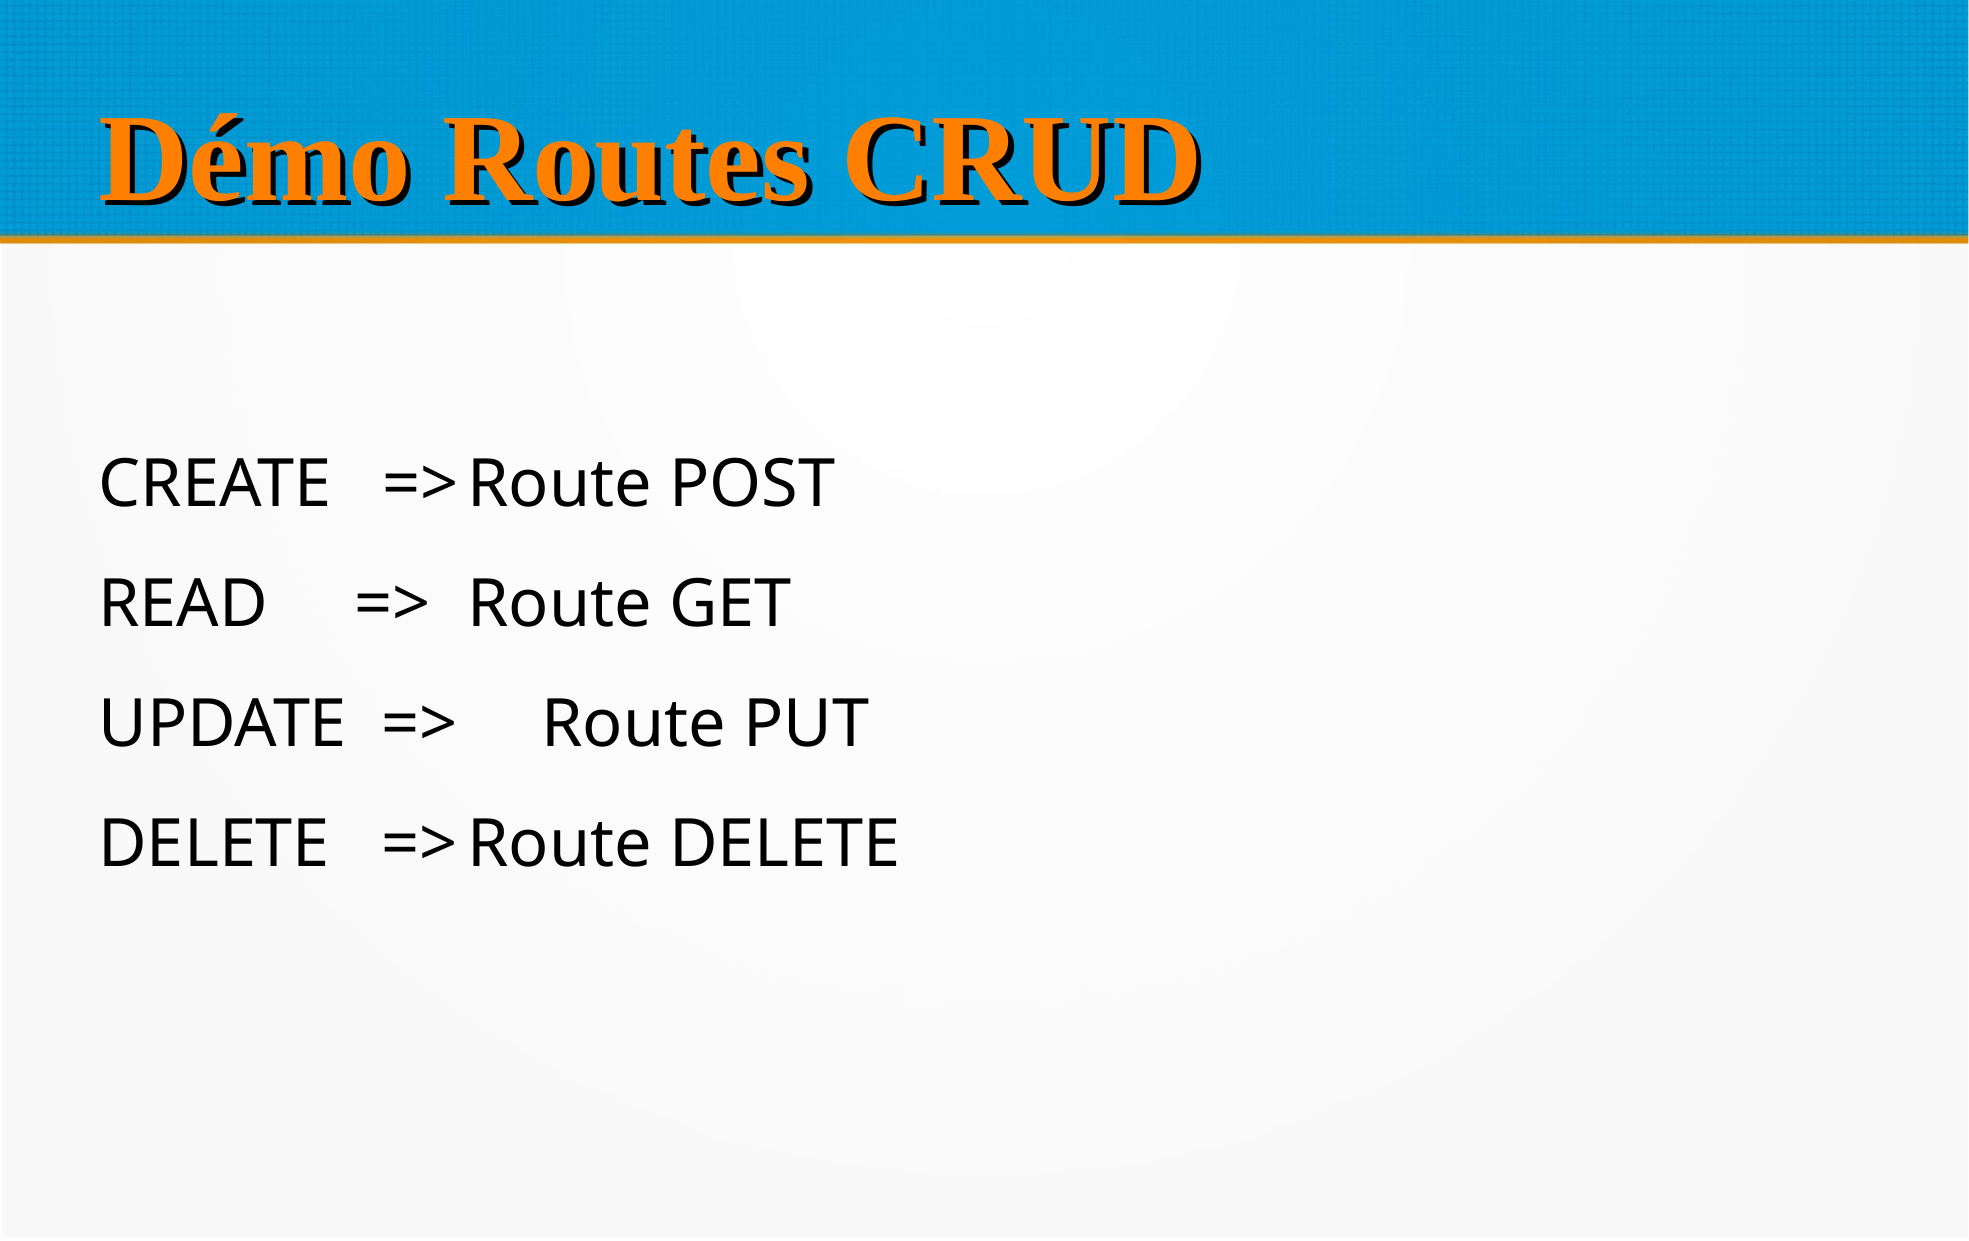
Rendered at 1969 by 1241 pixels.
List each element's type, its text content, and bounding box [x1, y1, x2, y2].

picture [0, 233, 1969, 1241]
title Démo Routes CRUD [98, 19, 1870, 227]
list CREATE => Route POST READ => Route GET UPDATE => Route PUT DELETE => Route DELETE [98, 315, 1861, 1081]
